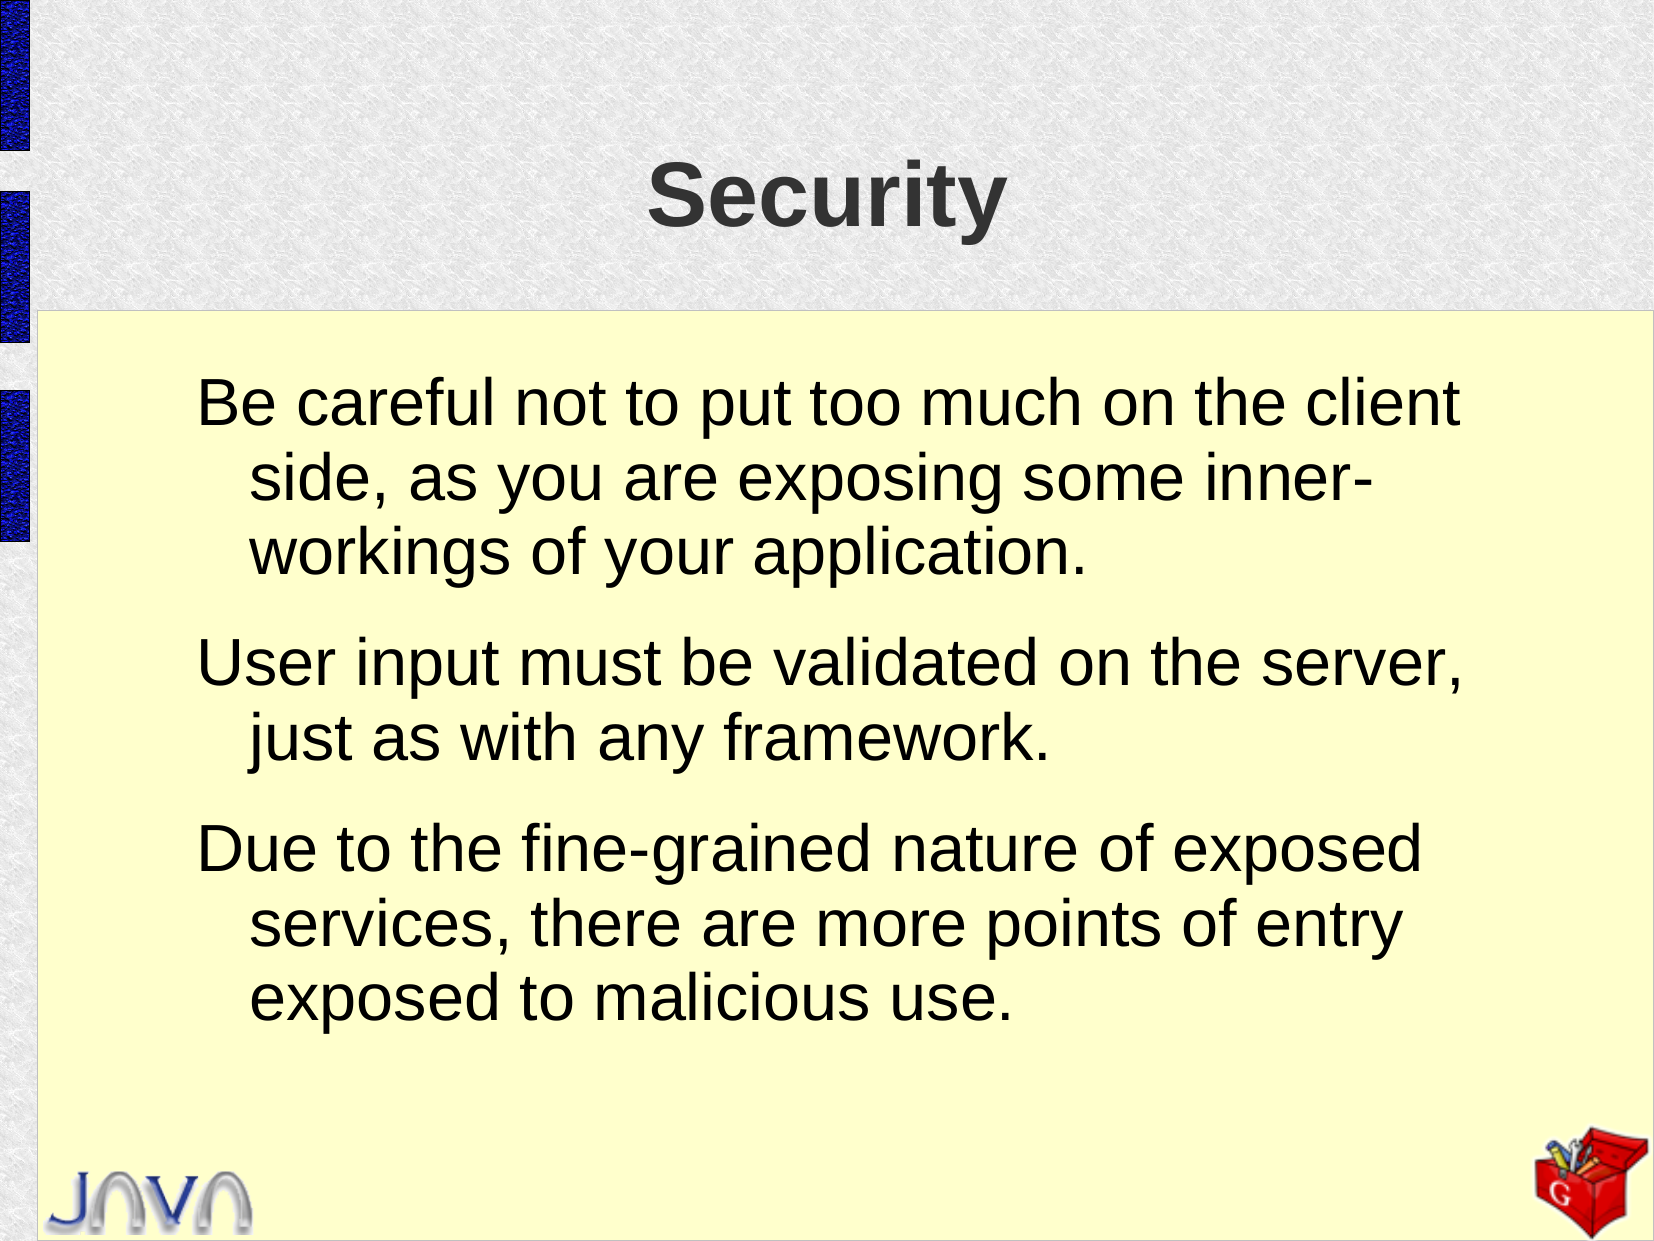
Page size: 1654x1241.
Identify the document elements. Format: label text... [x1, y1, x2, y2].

list Be careful not to put too much on the client side, as you are exposing some inner-workings of your application. User input must be validated on the server, just as with any framework. Due to the fine-grained nature of exposed services, there are more points of entry exposed to malicious use. [178, 364, 1570, 1147]
picture [0, 0, 1654, 1241]
title Security [121, 91, 1534, 299]
picture [1, 391, 29, 541]
picture [43, 1162, 263, 1235]
picture [1, 192, 29, 342]
picture [1525, 1118, 1654, 1241]
picture [1, 1, 29, 150]
